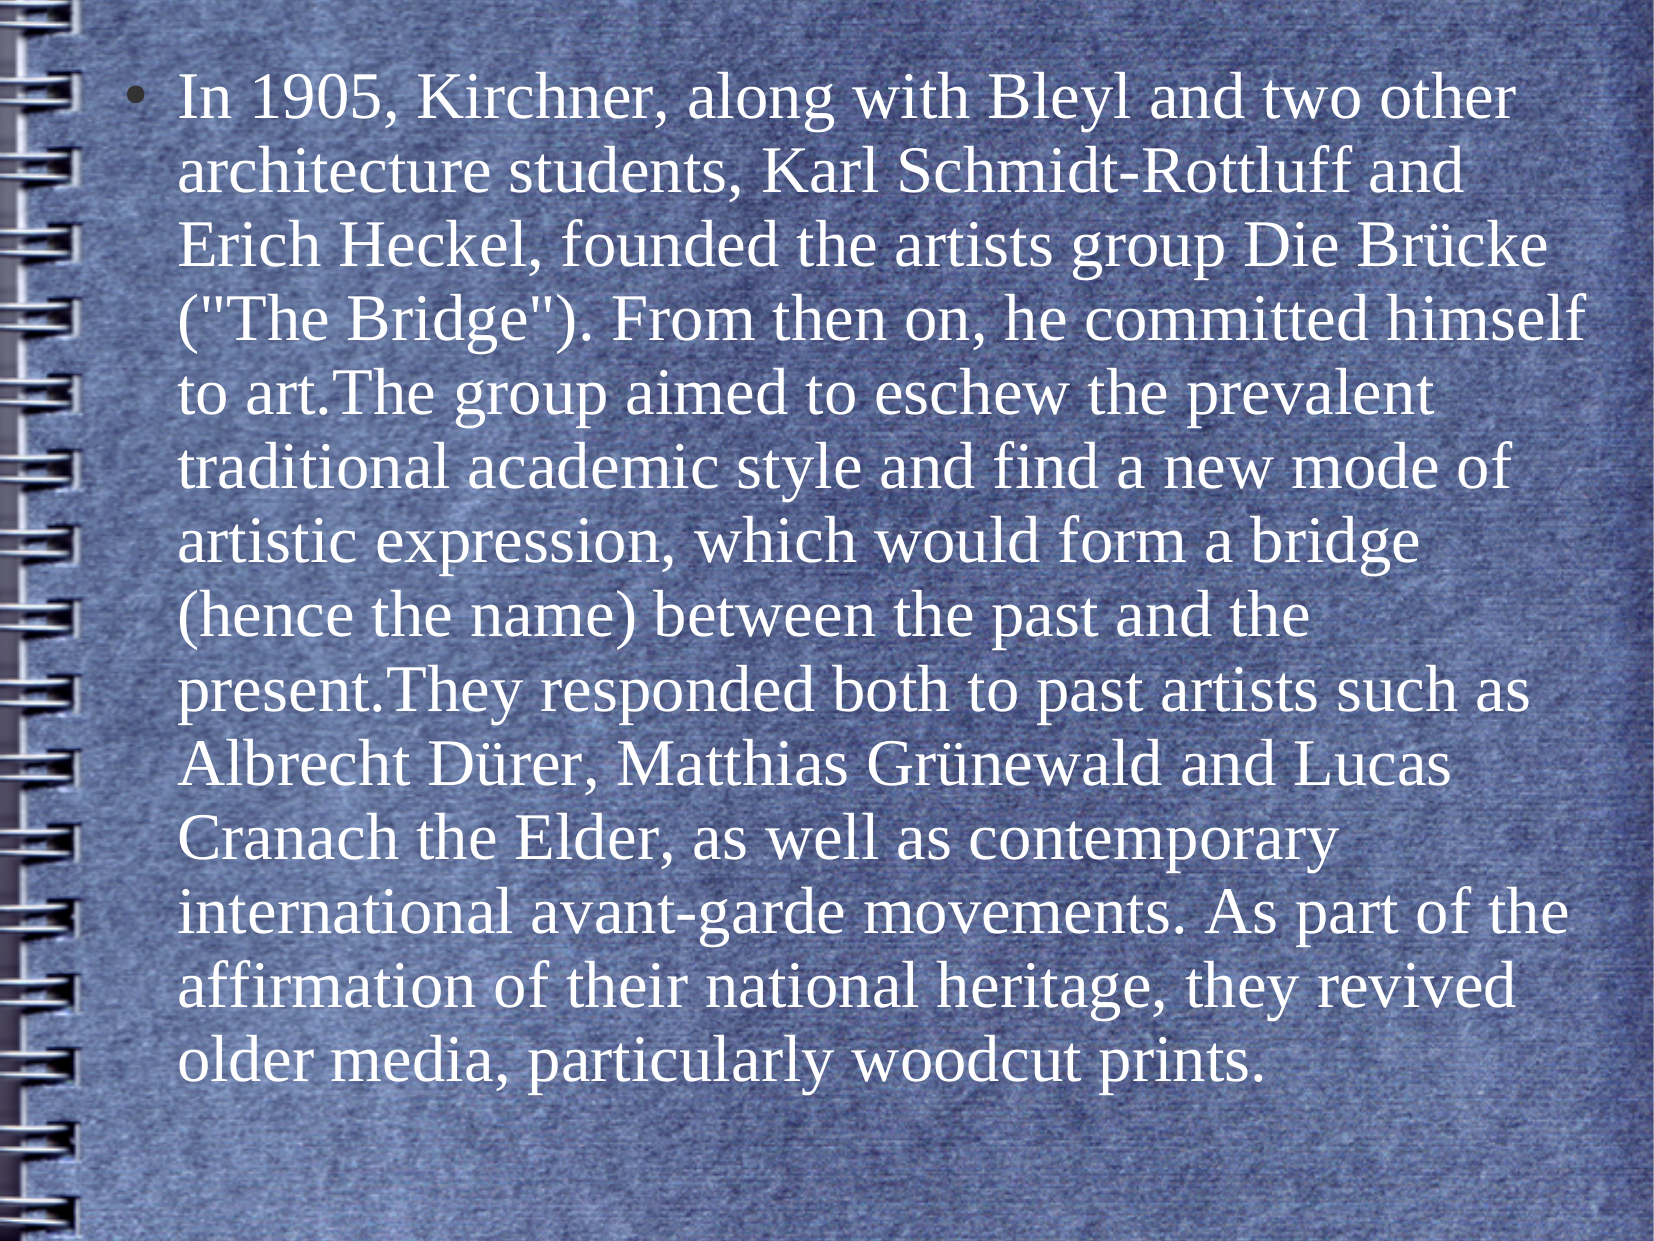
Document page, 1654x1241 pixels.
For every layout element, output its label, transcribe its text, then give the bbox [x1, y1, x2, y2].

picture [0, 0, 1654, 1241]
list In 1905, Kirchner, along with Bleyl and two other architecture students, Karl Schmidt-Rottluff and Erich Heckel, founded the artists group Die Brücke ("The Bridge"). From then on, he committed himself to art.The group aimed to eschew the prevalent traditional academic style and find a new mode of artistic expression, which would form a bridge (hence the name) between the past and the present.They responded both to past artists such as Albrecht Dürer, Matthias Grünewald and Lucas Cranach the Elder, as well as contemporary international avant-garde movements. As part of the affirmation of their national heritage, they revived older media, particularly woodcut prints. [106, 59, 1595, 1096]
